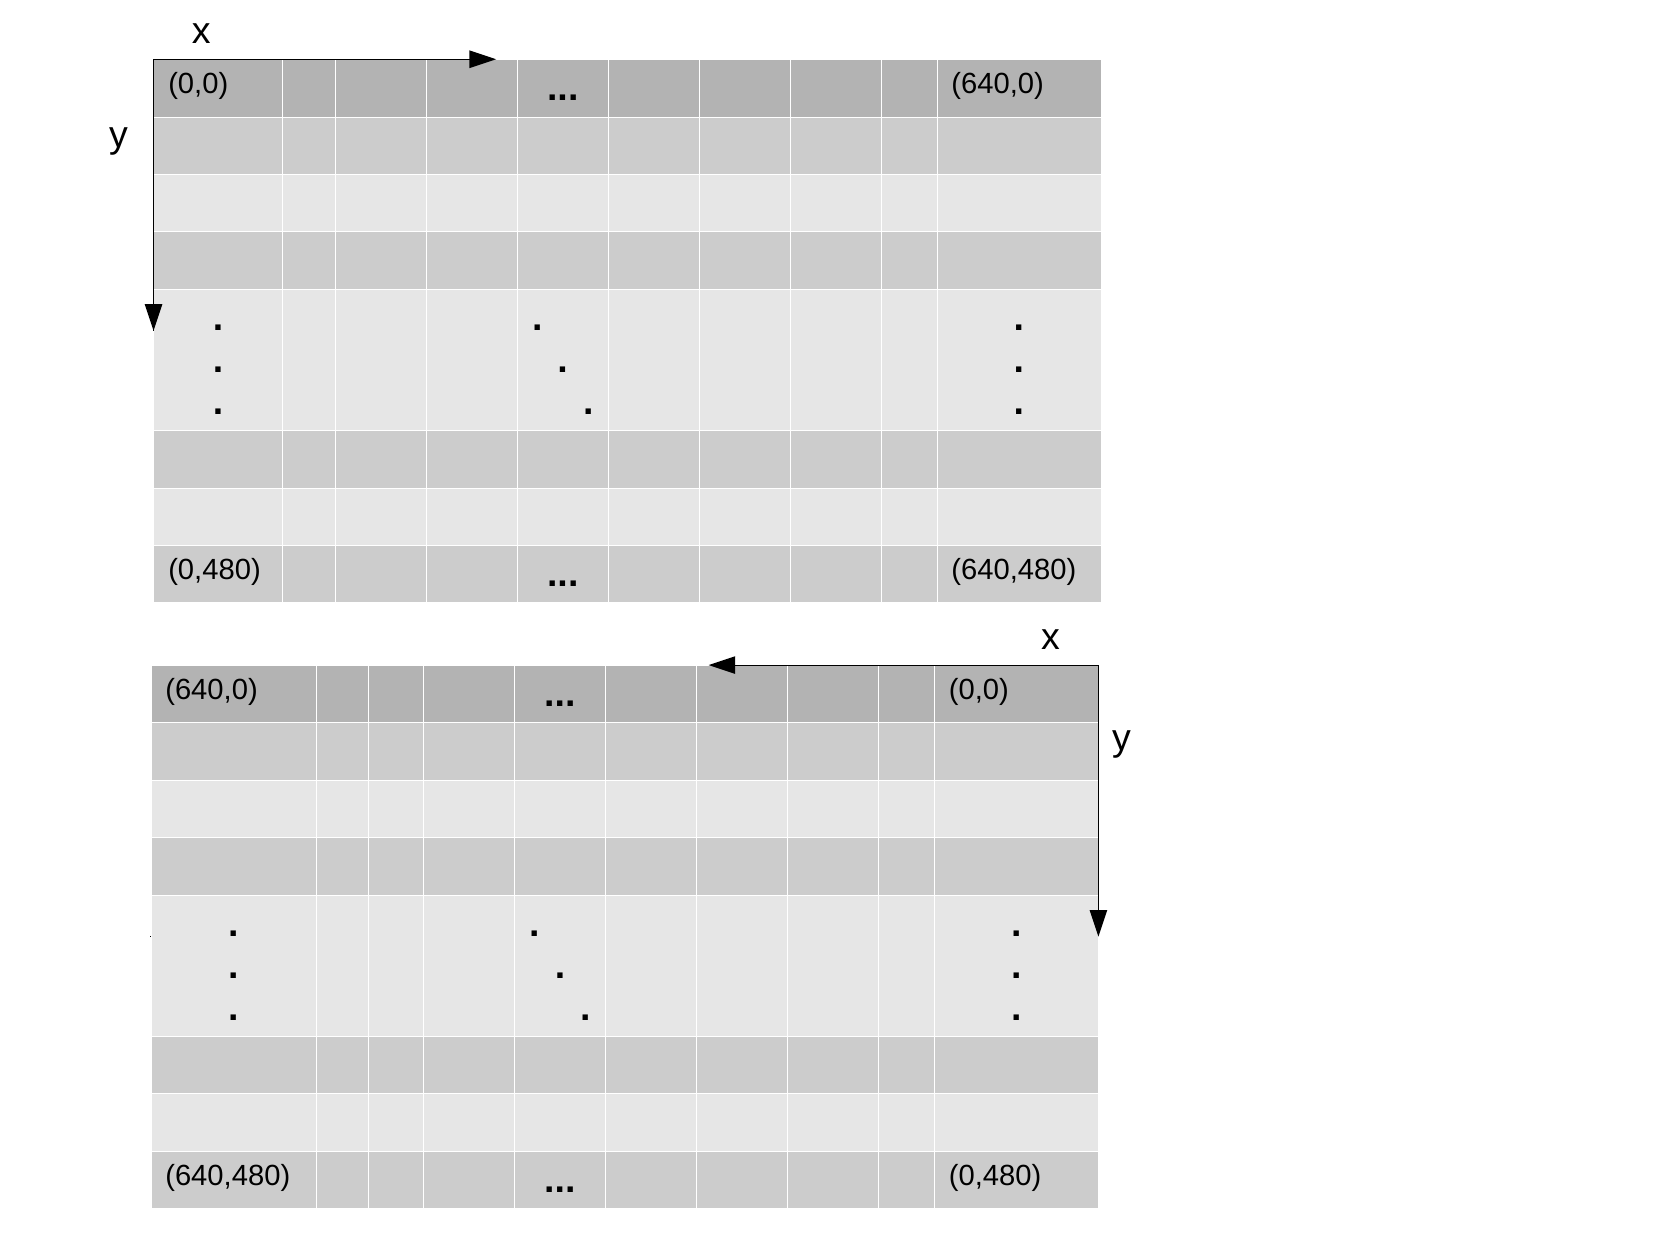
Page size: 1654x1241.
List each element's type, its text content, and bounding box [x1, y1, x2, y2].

table_cell [609, 118, 699, 174]
table_cell [283, 232, 335, 289]
table_cell [935, 1037, 1098, 1093]
table_header [283, 60, 335, 117]
table_header (640,0) [938, 60, 1101, 117]
table_cell [154, 489, 282, 545]
table_cell (0,480) [935, 1152, 1098, 1208]
text_box x [1026, 608, 1075, 666]
table_cell [791, 118, 881, 174]
table_cell [424, 781, 514, 837]
table_cell ... [518, 546, 608, 602]
table_header [791, 60, 881, 117]
table_header [609, 60, 699, 117]
table_cell [788, 1094, 878, 1151]
table_cell [518, 175, 608, 231]
table_cell [791, 232, 881, 289]
table_cell [697, 838, 787, 895]
table_cell [879, 723, 934, 780]
table_cell [283, 175, 335, 231]
table_header [788, 666, 878, 722]
table_cell [427, 489, 517, 545]
table_cell [424, 1152, 514, 1208]
table_cell [791, 431, 881, 488]
table_cell . . . [935, 896, 1098, 1036]
table_cell [791, 175, 881, 231]
table_cell [879, 781, 934, 837]
table_cell [879, 1152, 934, 1208]
table_cell [606, 896, 696, 1036]
table_header [700, 60, 790, 117]
table_cell [697, 1037, 787, 1093]
table_cell [700, 118, 790, 174]
table_cell (640,480) [152, 1152, 316, 1208]
table_cell . . . [154, 290, 282, 430]
table_cell [336, 118, 426, 174]
table_cell [609, 546, 699, 602]
table_cell [791, 489, 881, 545]
table_cell [791, 546, 881, 602]
table_cell [606, 1152, 696, 1208]
table_cell . . . [515, 896, 605, 1036]
table_cell [788, 1037, 878, 1093]
table_cell [697, 1152, 787, 1208]
table_cell [369, 1094, 423, 1151]
table_cell [152, 838, 316, 895]
table_cell [697, 781, 787, 837]
table_cell [879, 838, 934, 895]
table_cell [606, 781, 696, 837]
table_cell [515, 781, 605, 837]
table_cell [283, 546, 335, 602]
table_cell [424, 723, 514, 780]
table_cell [788, 838, 878, 895]
table_cell [700, 489, 790, 545]
table_cell [427, 175, 517, 231]
table_cell [515, 838, 605, 895]
table_header [697, 666, 787, 722]
table_cell [317, 1037, 368, 1093]
table_cell . . . [518, 290, 608, 430]
table_cell [879, 1037, 934, 1093]
table_cell [336, 546, 426, 602]
table_cell [152, 781, 316, 837]
table_cell [369, 896, 423, 1036]
table_header (640,0) [152, 666, 316, 722]
table_cell [317, 896, 368, 1036]
table_cell [369, 1037, 423, 1093]
table_cell [606, 1037, 696, 1093]
table_header [606, 666, 696, 722]
table_cell [609, 175, 699, 231]
table_cell [788, 1152, 878, 1208]
table_cell [606, 838, 696, 895]
table_cell [791, 290, 881, 430]
table_cell [283, 290, 335, 430]
table_cell [606, 723, 696, 780]
table_cell [518, 431, 608, 488]
table_cell [938, 232, 1101, 289]
table_cell [788, 723, 878, 780]
table_cell [427, 118, 517, 174]
table_cell [518, 232, 608, 289]
table_cell [609, 290, 699, 430]
table_cell [369, 838, 423, 895]
table_cell . . . [938, 290, 1101, 430]
table_cell [283, 431, 335, 488]
table_header [879, 666, 934, 722]
table_header [424, 666, 514, 722]
table_header [427, 60, 517, 117]
table_header (0,0) [935, 666, 1098, 722]
table_cell [317, 838, 368, 895]
table_cell [336, 290, 426, 430]
table_cell [518, 489, 608, 545]
table_cell [938, 118, 1101, 174]
table_cell [879, 896, 934, 1036]
table_cell [152, 1037, 316, 1093]
table_cell [317, 1152, 368, 1208]
table_cell [697, 1094, 787, 1151]
table_cell ... [515, 1152, 605, 1208]
table_cell [935, 838, 1098, 895]
table_cell [369, 723, 423, 780]
table_header ... [518, 60, 608, 117]
table_cell [336, 431, 426, 488]
table_cell [609, 232, 699, 289]
table_cell [336, 175, 426, 231]
table_cell [317, 723, 368, 780]
table_header [336, 60, 426, 117]
table_cell [283, 118, 335, 174]
table_cell [427, 431, 517, 488]
table_header [882, 60, 937, 117]
table_cell [424, 1037, 514, 1093]
table_cell [154, 232, 282, 289]
table_cell [697, 896, 787, 1036]
table_cell [938, 431, 1101, 488]
table_cell [609, 431, 699, 488]
table_header (0,0) [154, 60, 282, 117]
table_cell (0,480) [154, 546, 282, 602]
table_cell [882, 546, 937, 602]
table_cell [609, 489, 699, 545]
table_cell [700, 431, 790, 488]
table_cell [427, 546, 517, 602]
table_cell [515, 723, 605, 780]
table_cell [938, 489, 1101, 545]
table_cell [336, 232, 426, 289]
table_cell [515, 1037, 605, 1093]
table_cell [154, 118, 282, 174]
table_cell [882, 431, 937, 488]
table_cell [697, 723, 787, 780]
table_cell [606, 1094, 696, 1151]
table_header ... [515, 666, 605, 722]
table_cell [935, 781, 1098, 837]
text_box x [177, 2, 226, 60]
table_cell [317, 781, 368, 837]
table_cell [424, 838, 514, 895]
table_cell [154, 175, 282, 231]
table_cell [935, 723, 1098, 780]
table_cell [879, 1094, 934, 1151]
table_cell [424, 896, 514, 1036]
table_cell [283, 489, 335, 545]
table_cell [369, 1152, 423, 1208]
table_cell . . . [152, 896, 316, 1036]
table_cell [700, 175, 790, 231]
table_cell [152, 723, 316, 780]
table_cell [317, 1094, 368, 1151]
table_cell [882, 232, 937, 289]
table_cell [882, 118, 937, 174]
table_cell [152, 1094, 316, 1151]
table_cell [518, 118, 608, 174]
table_cell [515, 1094, 605, 1151]
table_header [369, 666, 423, 722]
table_cell [427, 232, 517, 289]
table_cell (640,480) [938, 546, 1101, 602]
table_cell [882, 175, 937, 231]
table_cell [336, 489, 426, 545]
table_cell [424, 1094, 514, 1151]
table_cell [700, 290, 790, 430]
table_cell [935, 1094, 1098, 1151]
table_cell [882, 290, 937, 430]
text_box y [1097, 708, 1146, 768]
table_cell [700, 232, 790, 289]
table_cell [369, 781, 423, 837]
table_cell [700, 546, 790, 602]
table_cell [938, 175, 1101, 231]
text_box y [94, 106, 143, 166]
table_header [317, 666, 368, 722]
table_cell [882, 489, 937, 545]
table_cell [788, 896, 878, 1036]
table_cell [154, 431, 282, 488]
table_cell [427, 290, 517, 430]
table_cell [788, 781, 878, 837]
